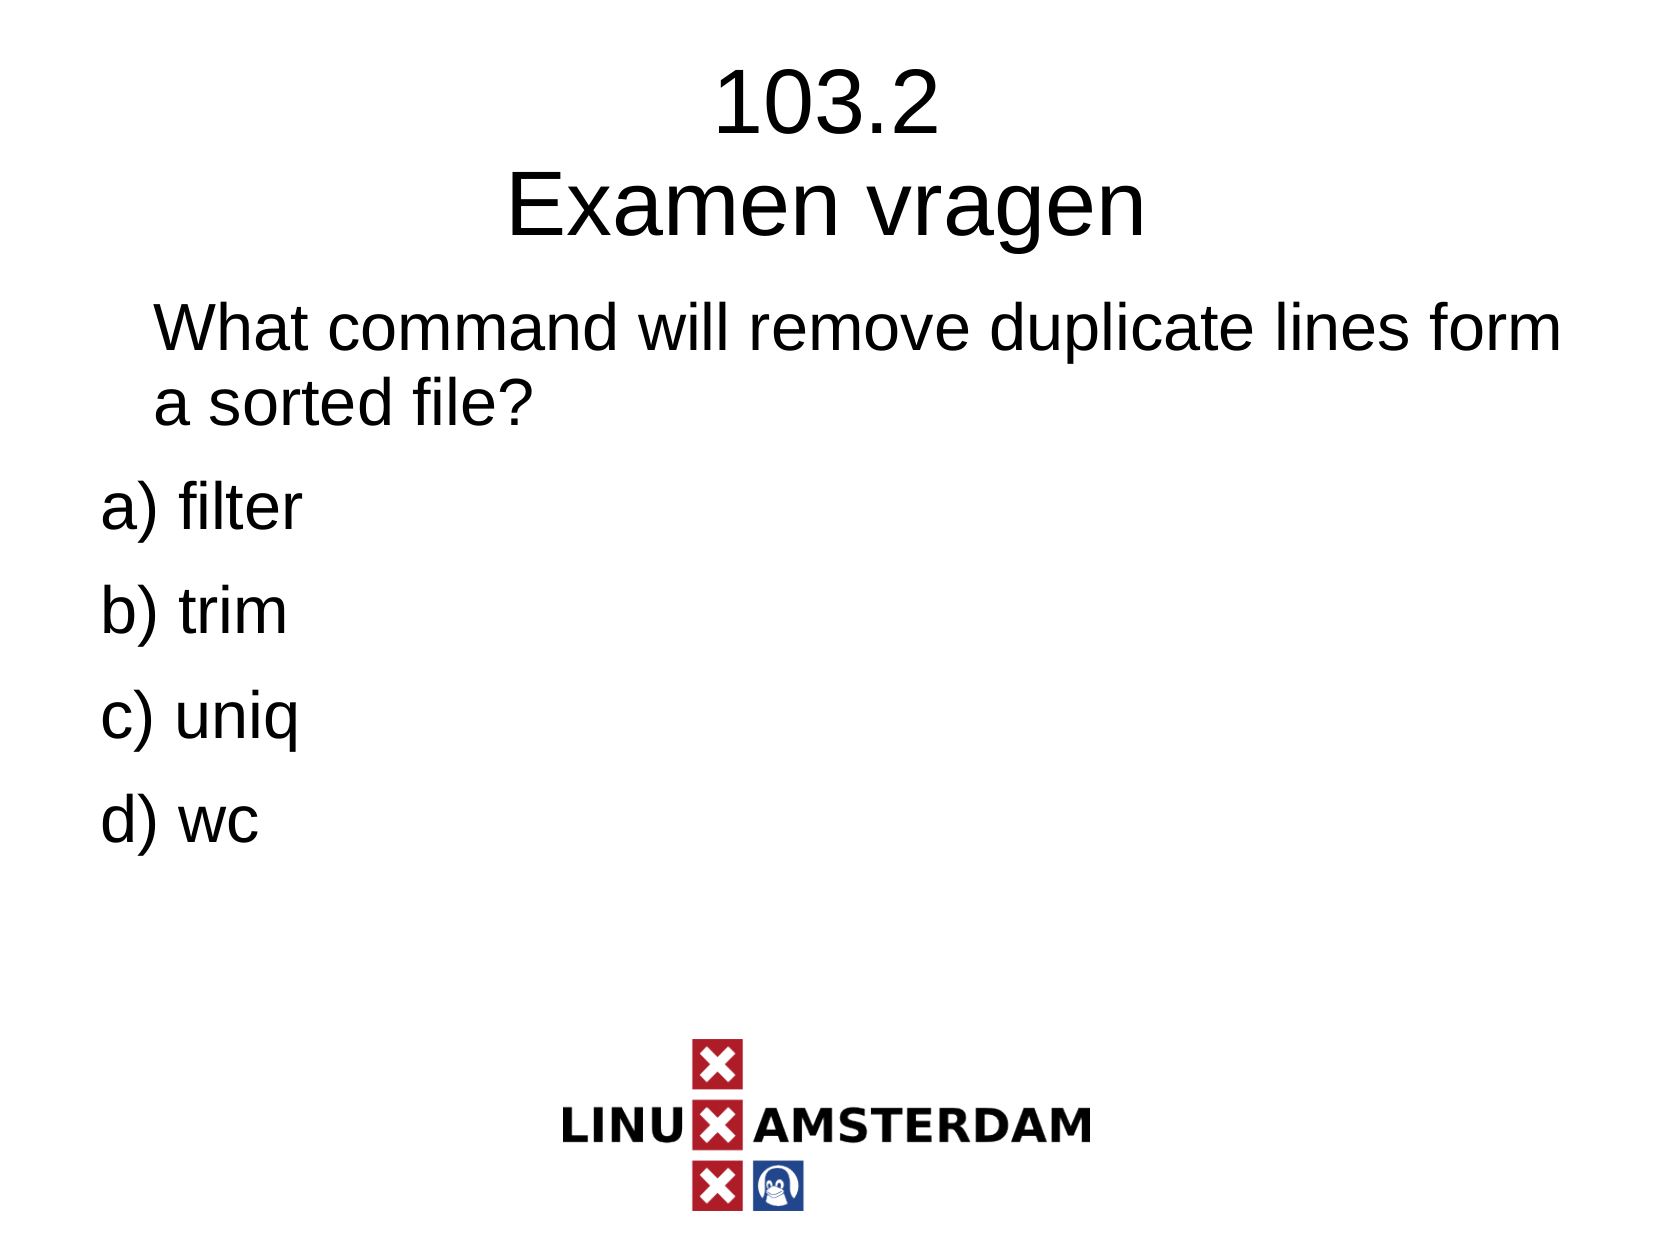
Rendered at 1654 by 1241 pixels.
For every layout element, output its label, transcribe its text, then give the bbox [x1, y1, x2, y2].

title 103.2 Examen vragen [82, 49, 1571, 257]
picture [563, 1039, 1090, 1211]
list What command will remove duplicate lines form a sorted file? filter trim uniq wc [82, 290, 1571, 1010]
